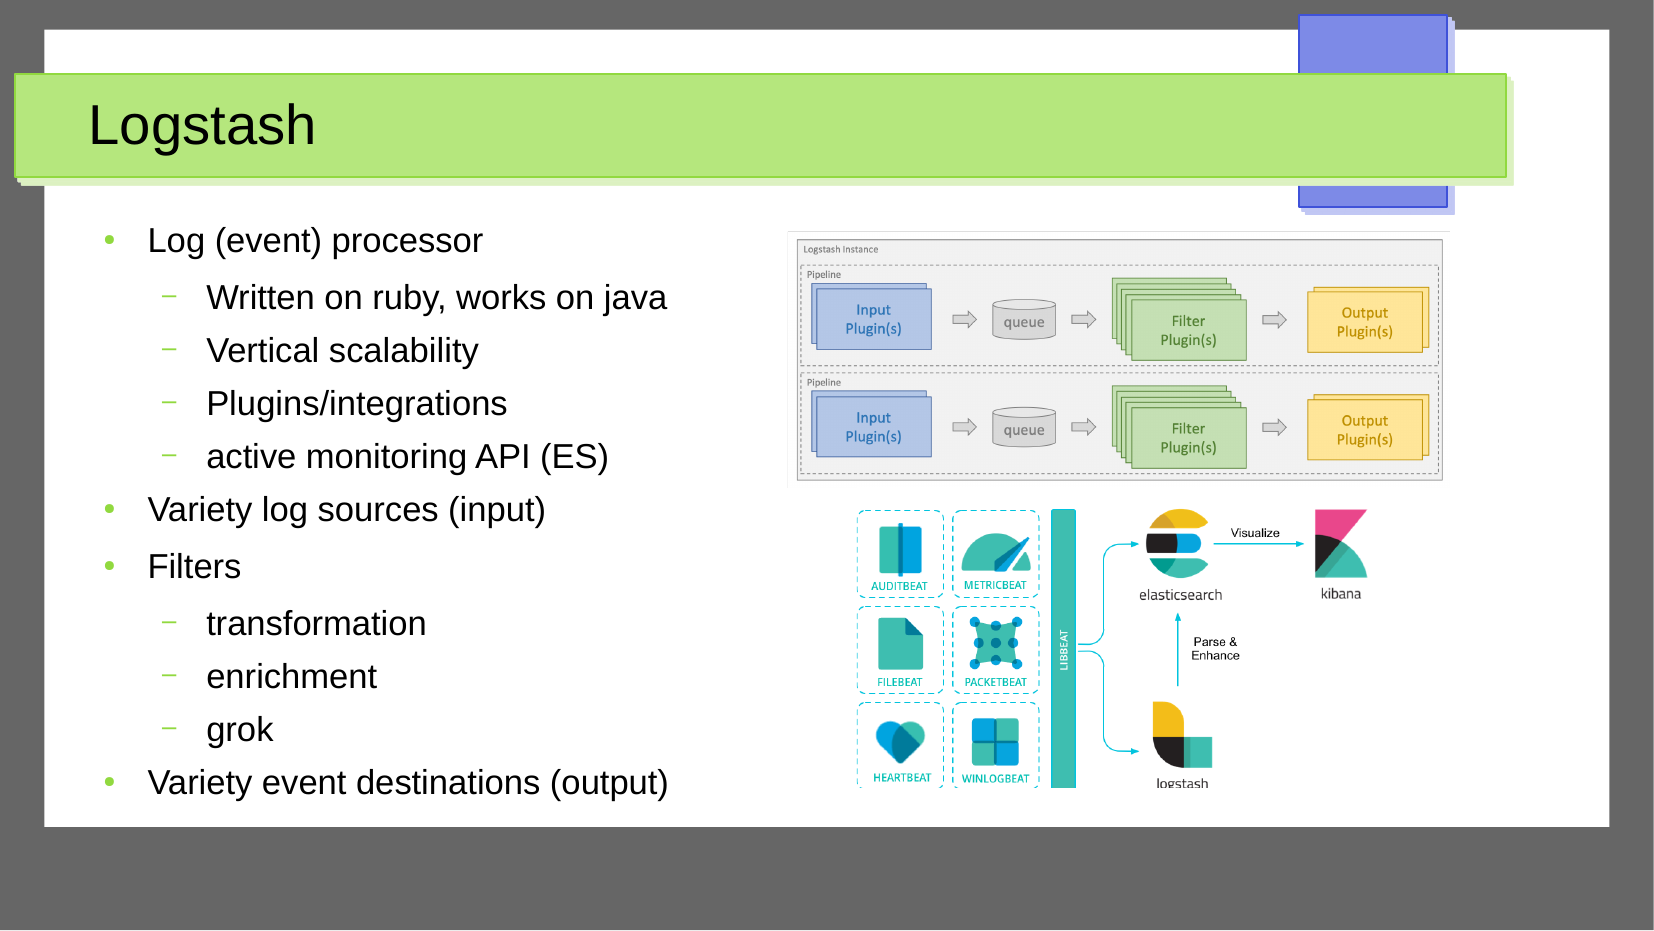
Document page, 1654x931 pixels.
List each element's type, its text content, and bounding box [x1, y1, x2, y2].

picture [787, 231, 1450, 788]
list Log (event) processor Written on ruby, works on java Vertical scalability Plugins/integrations active monitoring API (ES) Variety log sources (input) Filters transformation enrichment grok Variety event destinations (output) [88, 221, 751, 813]
title Logstash [88, 73, 1506, 178]
